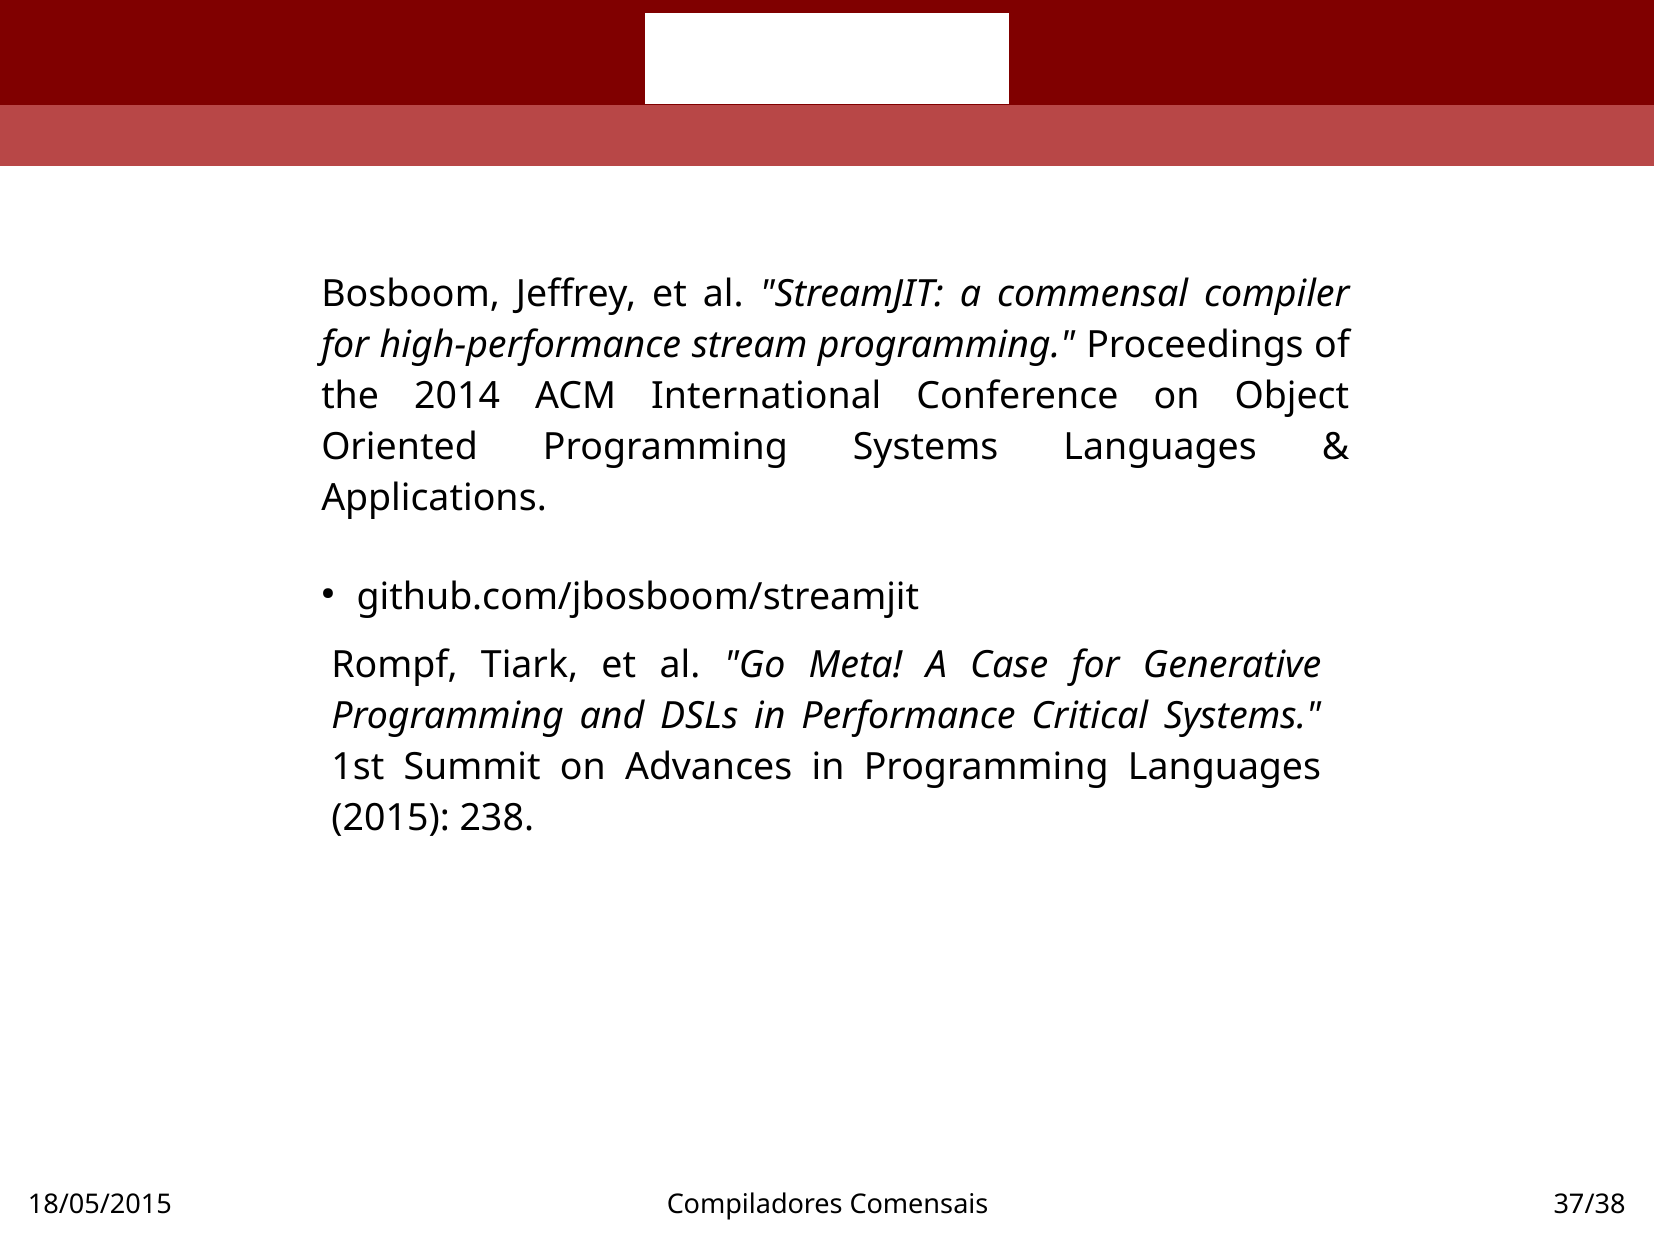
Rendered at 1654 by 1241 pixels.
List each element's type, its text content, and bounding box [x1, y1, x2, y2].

text_box Rompf, Tiark, et al. "Go Meta! A Case for Generative Programming and DSLs in Performance Critical Systems." 1st Summit on Advances in Programming Languages (2015): 238. [316, 630, 1337, 841]
text_box Bosboom, Jeffrey, et al. "StreamJIT: a commensal compiler for high-performance stream programming." Proceedings of the 2014 ACM International Conference on Object Oriented Programming Systems Languages & Applications. github.com/jbosboom/streamjit [306, 258, 1366, 571]
title Referências [82, 0, 1571, 118]
